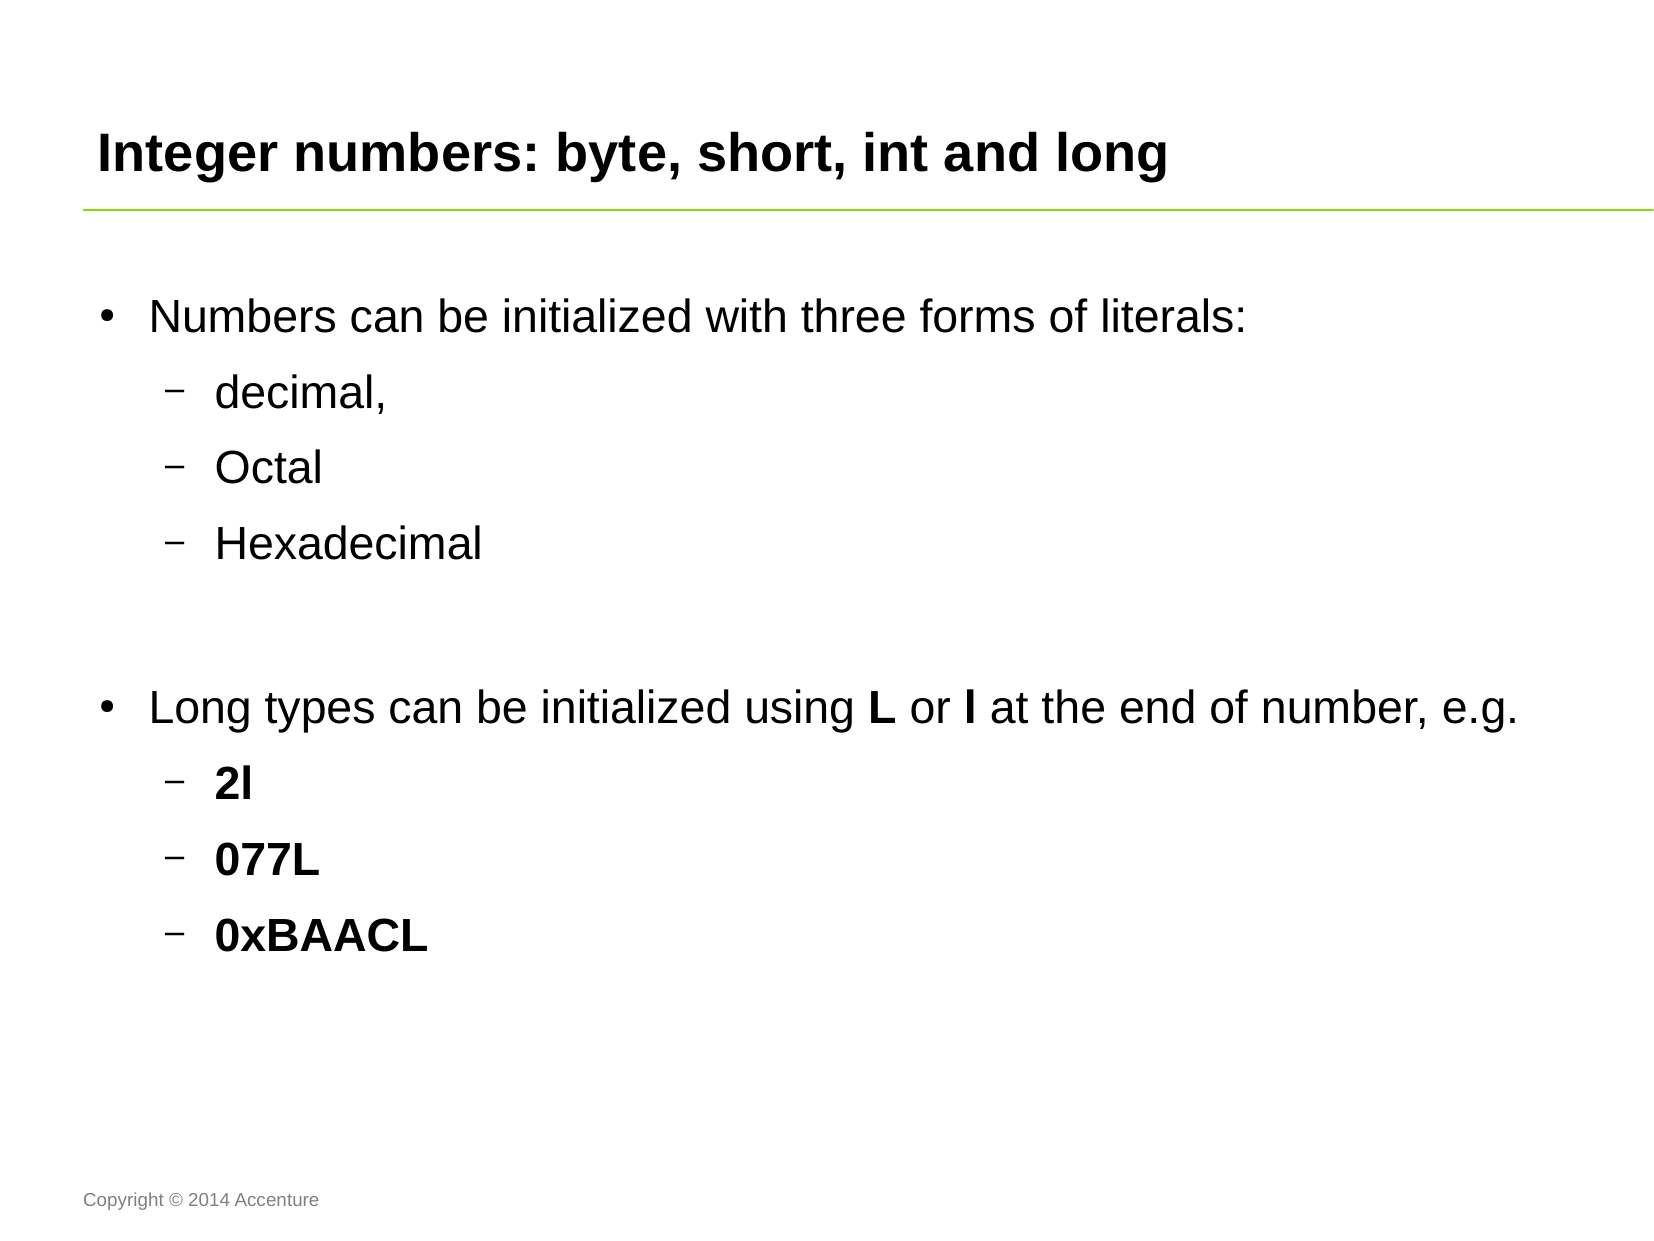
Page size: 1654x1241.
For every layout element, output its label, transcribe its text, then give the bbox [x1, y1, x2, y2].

list Numbers can be initialized with three forms of literals: decimal, Octal Hexadecimal Long types can be initialized using L or l at the end of number, e.g. 2l 077L 0xBAACL [82, 290, 1538, 1010]
title Integer numbers: byte, short, int and long [82, 43, 1571, 263]
